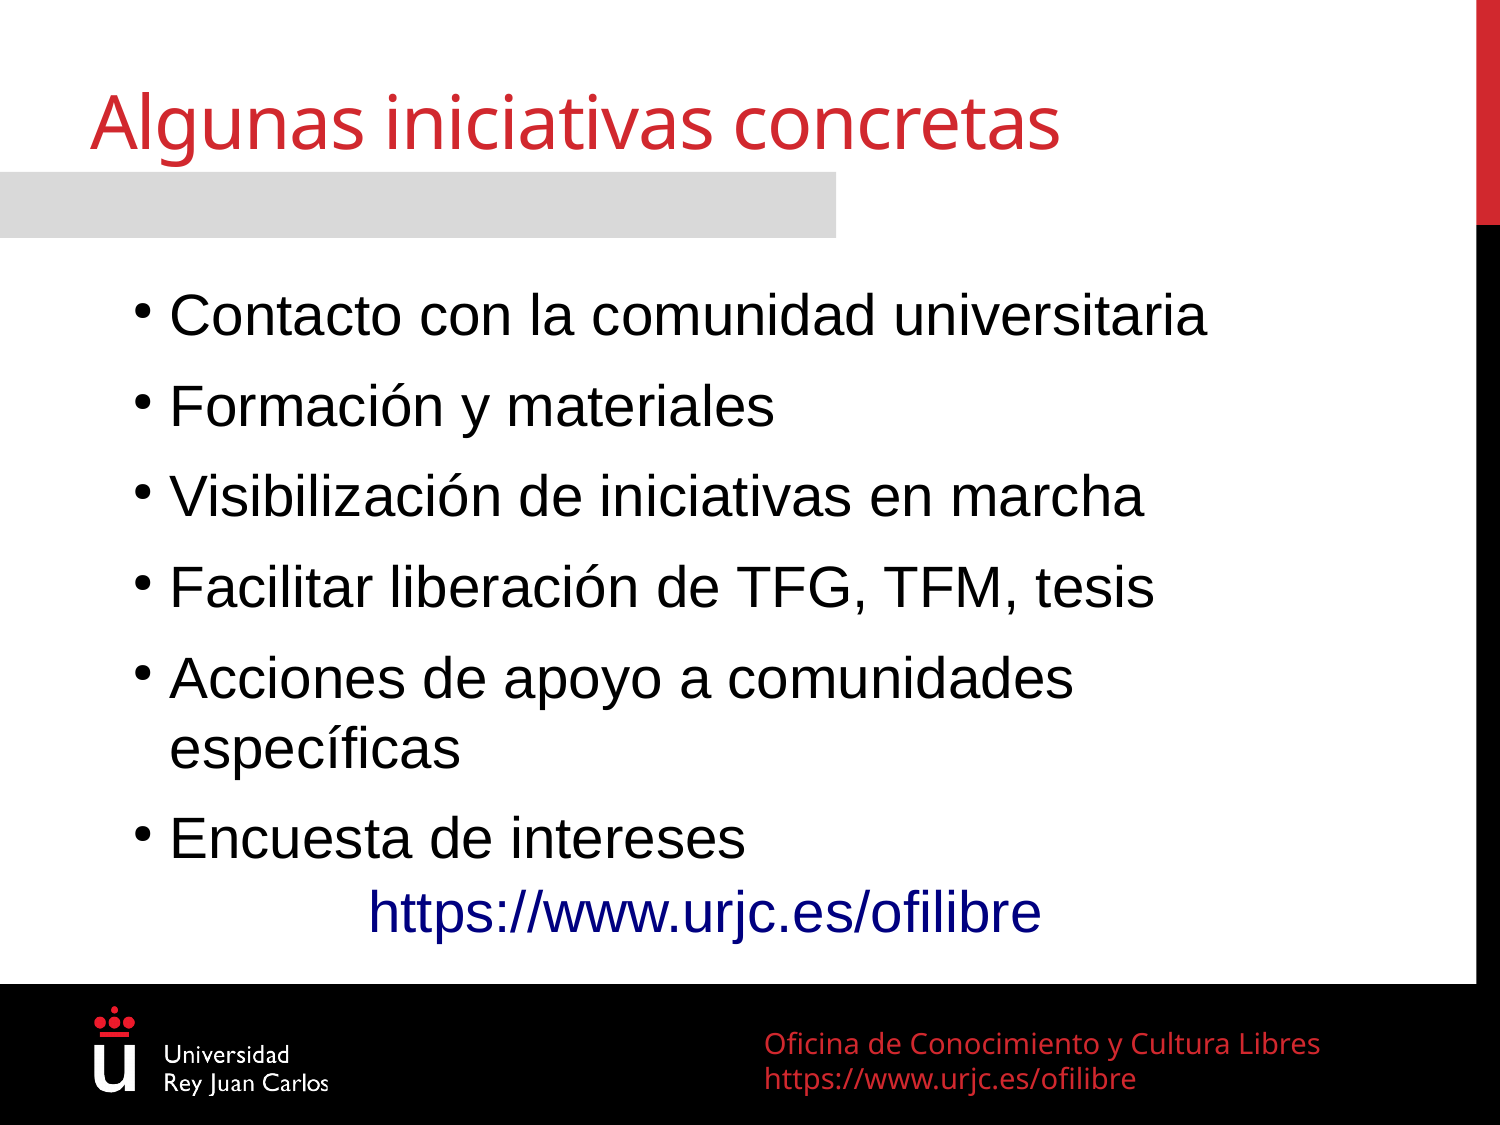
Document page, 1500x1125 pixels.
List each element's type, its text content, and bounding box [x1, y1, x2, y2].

text_box Algunas iniciativas concretas [0, 24, 1326, 172]
text_box [0, 984, 1500, 1125]
text_box [0, 171, 837, 238]
list Contacto con la comunidad universitaria Formación y materiales Visibilización de iniciativas en marcha Facilitar liberación de TFG, TFM, tesis Acciones de apoyo a comunidades específicas Encuesta de intereses https://www.urjc.es/ofilibre [105, 270, 1351, 961]
picture [94, 1006, 328, 1096]
text_box Oficina de Conocimiento y Cultura Libres https://www.urjc.es/ofilibre [748, 1017, 1500, 1125]
